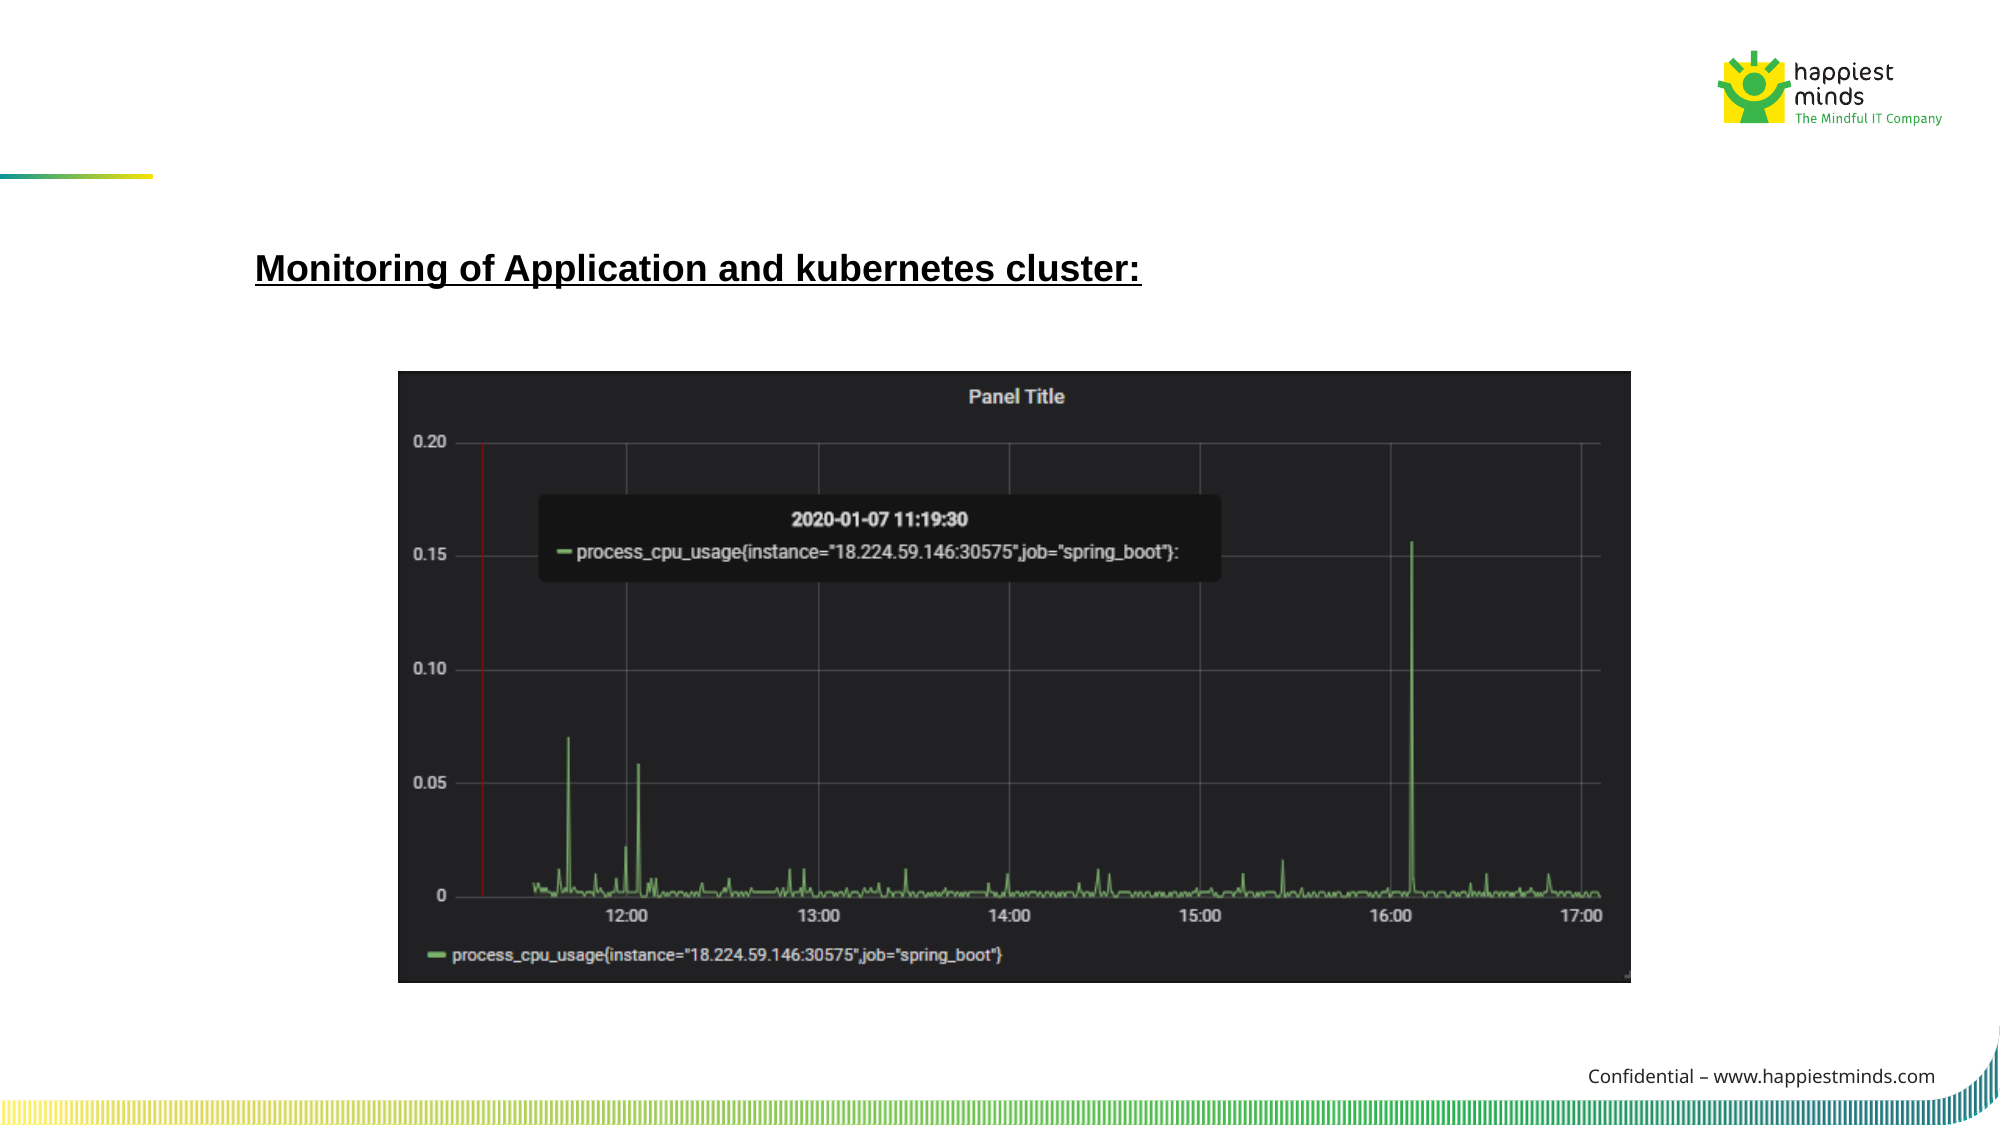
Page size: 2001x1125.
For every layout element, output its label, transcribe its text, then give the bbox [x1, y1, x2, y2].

picture [0, 985, 2000, 1125]
picture [398, 371, 1631, 983]
text_box Monitoring of Application and kubernetes cluster: [240, 239, 1156, 299]
